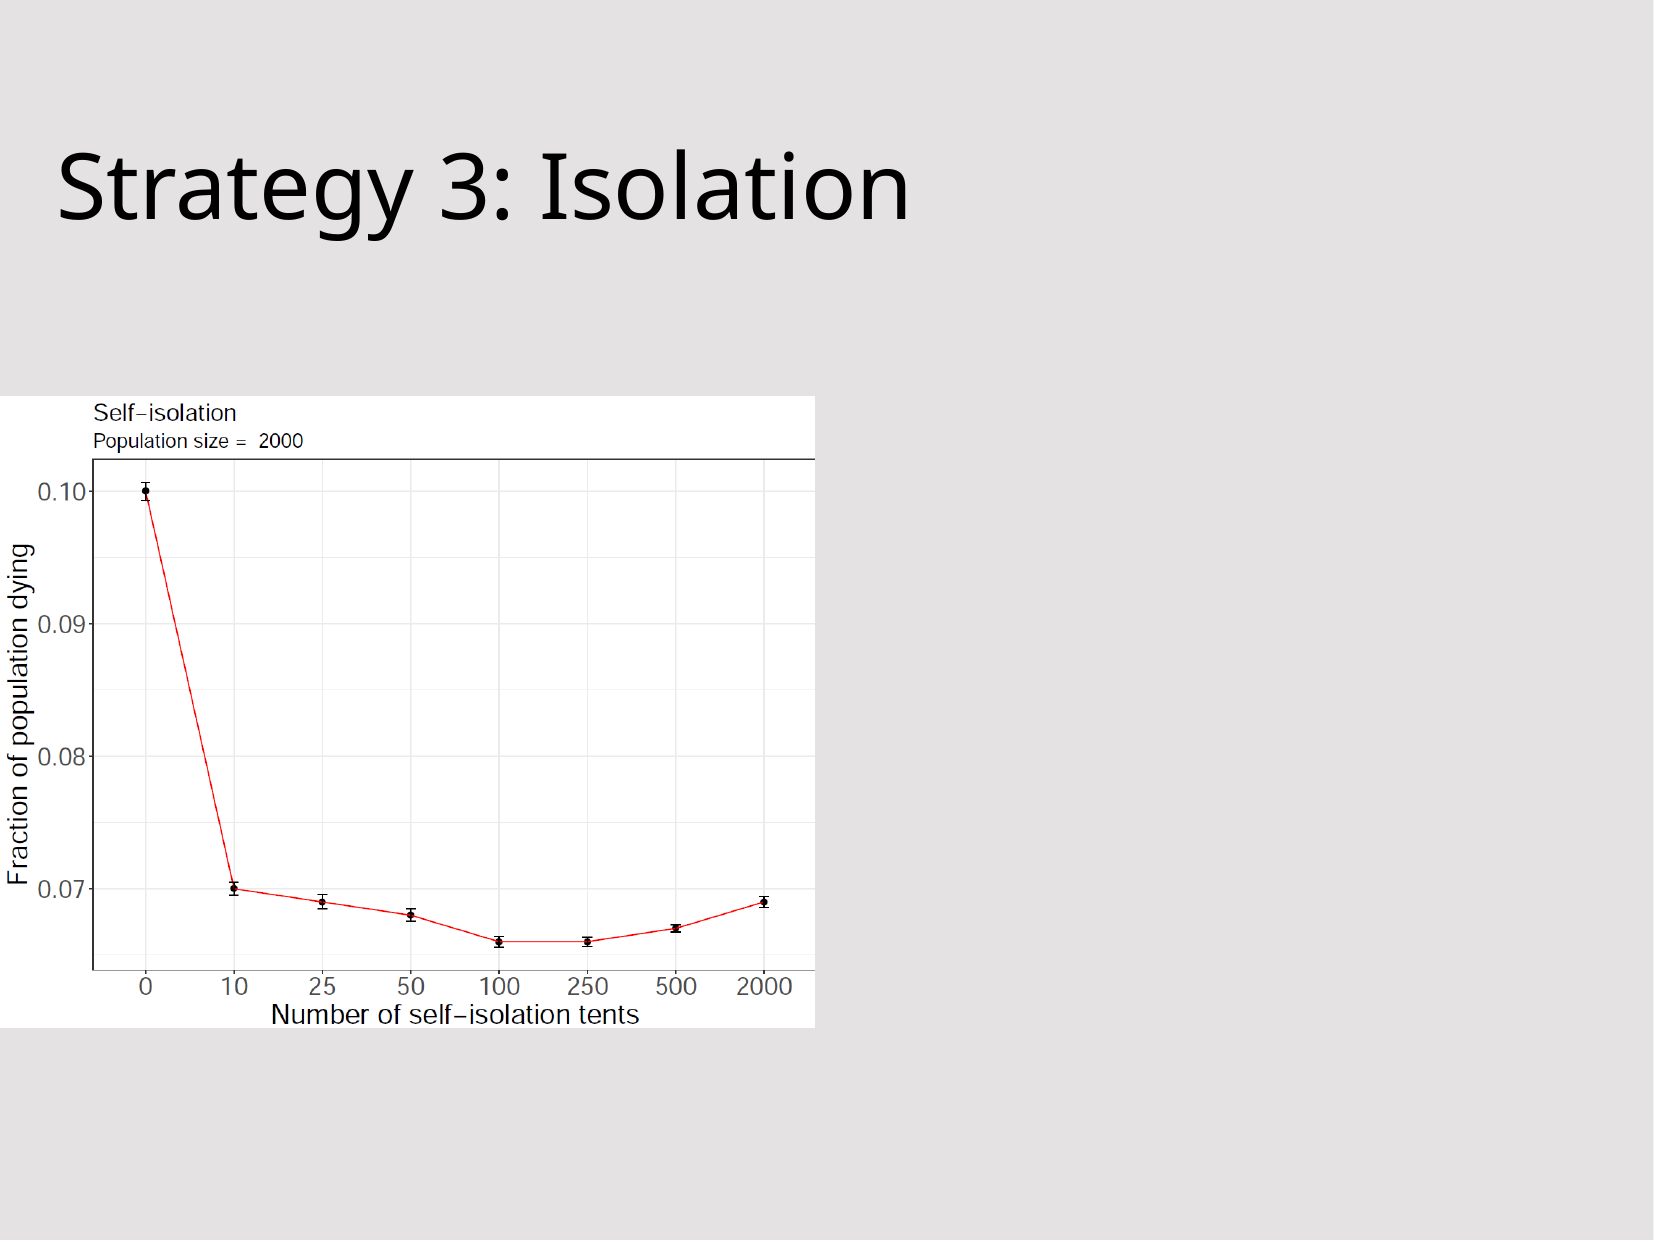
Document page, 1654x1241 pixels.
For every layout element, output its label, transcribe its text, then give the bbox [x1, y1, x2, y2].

picture [0, 396, 815, 1028]
text_box Strategy 3: Isolation [41, 114, 1601, 263]
